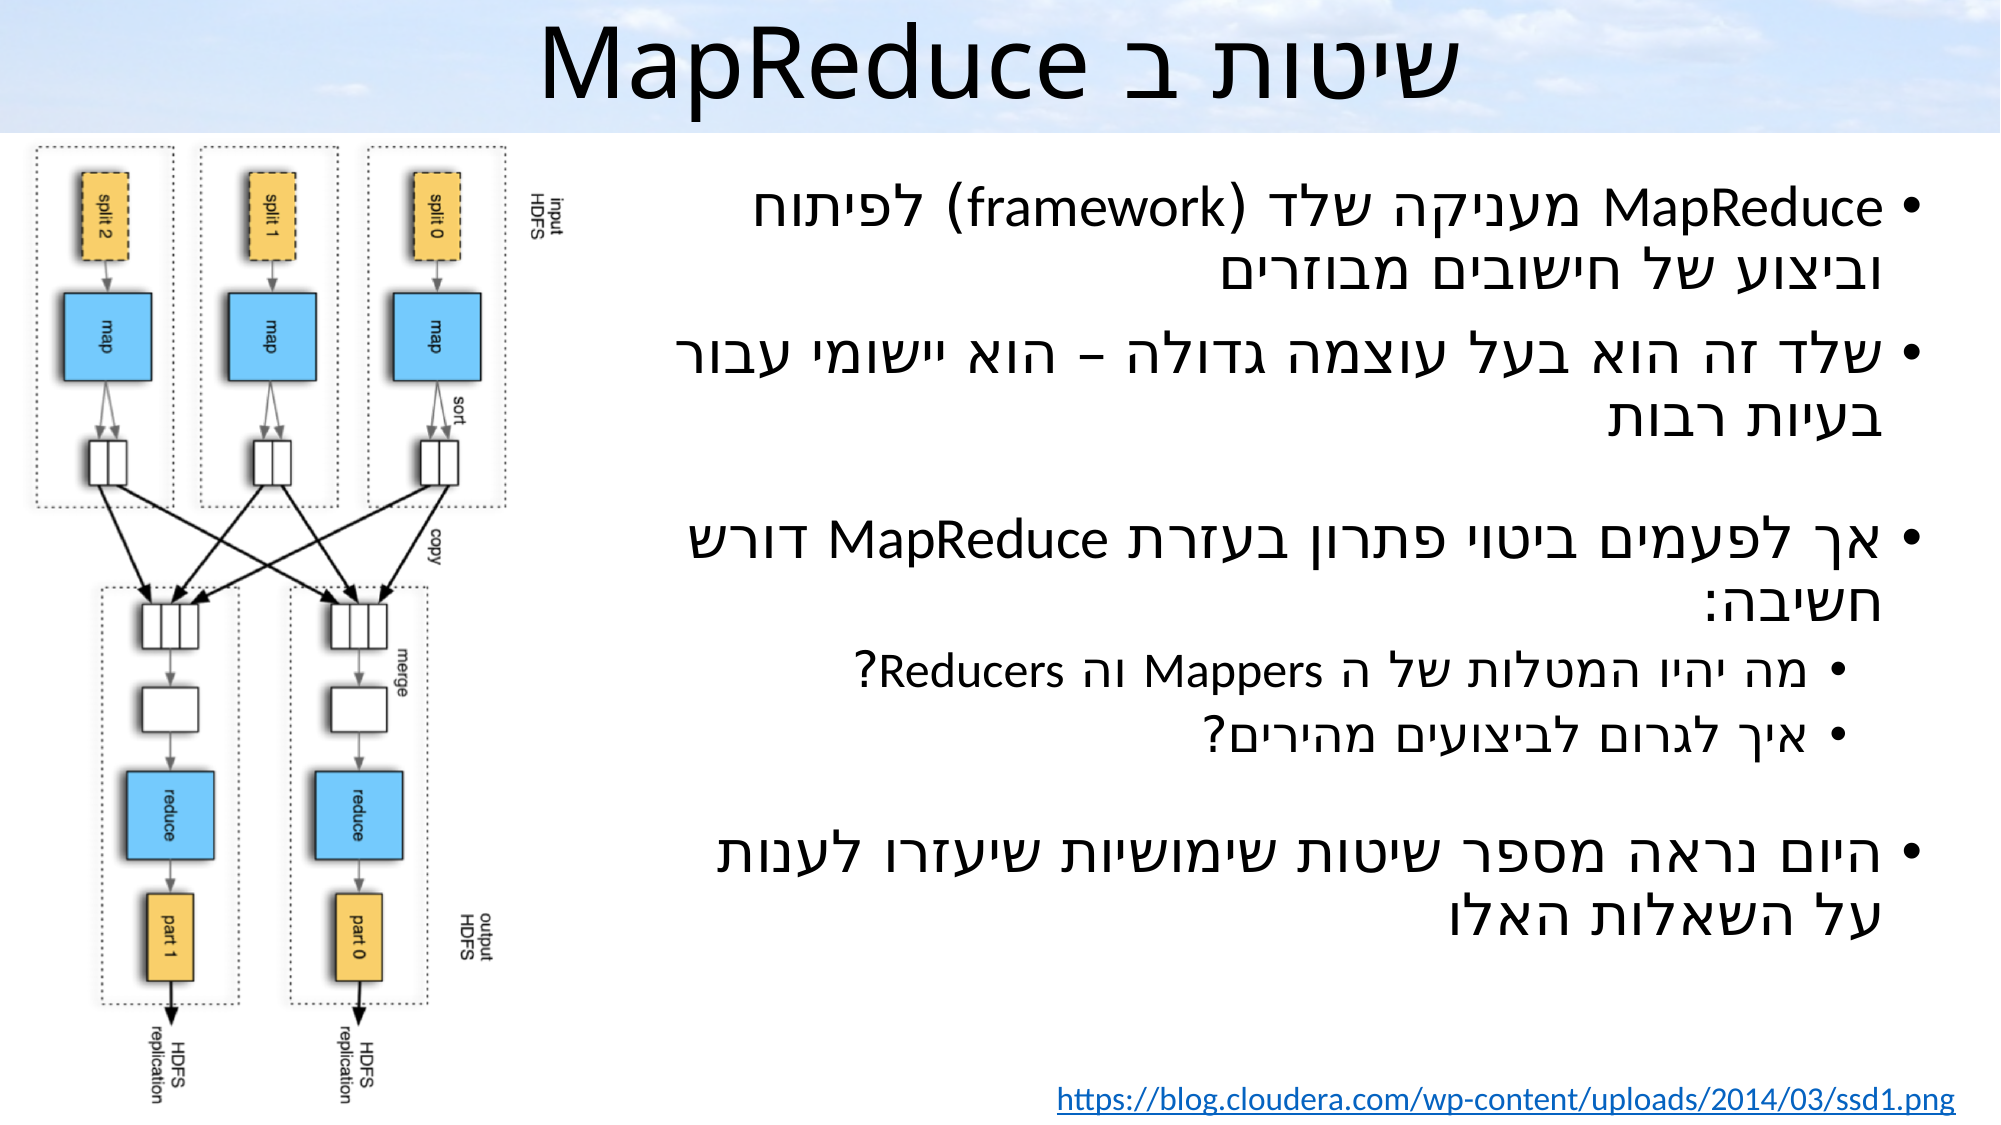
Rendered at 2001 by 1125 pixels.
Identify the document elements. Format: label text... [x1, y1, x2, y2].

text_box https://blog.cloudera.com/wp-content/uploads/2014/03/ssd1.png [1041, 1069, 2000, 1125]
picture [0, 117, 580, 1125]
title שיטות ב MapReduce [0, 0, 2000, 133]
list MapReduce מעניקה שלד (framework) לפיתוח וביצוע של חישובים מבוזרים שלד זה הוא בעל עוצמה גדולה – הוא יישומי עבור בעיות רבות אך לפעמים ביטוי פתרון בעזרת MapReduce דורש חשיבה: מה יהיו המטלות של ה Mappers וה Reducers? איך לגרום לביצועים מהירים? היום נראה מספר שיטות שימושיות שיעזרו לענות על השאלות האלו [644, 168, 1938, 1014]
